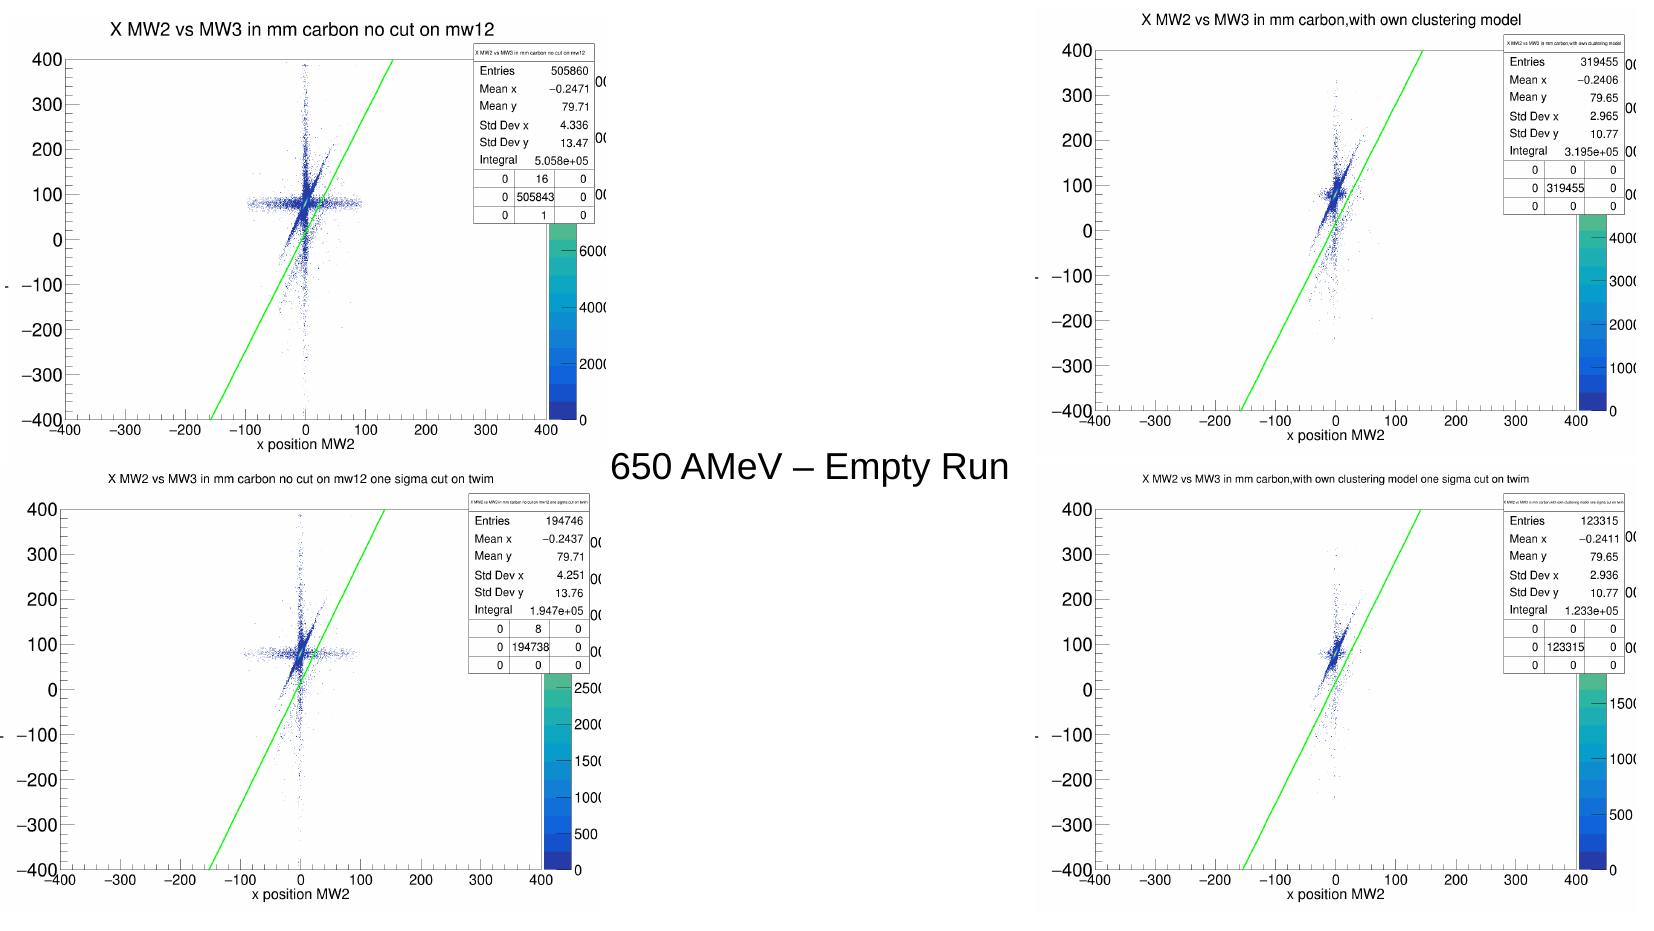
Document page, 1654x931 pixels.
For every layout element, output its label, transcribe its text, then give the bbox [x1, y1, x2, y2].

text_box 650 AMeV – Empty Run [601, 438, 1171, 496]
picture [1035, 464, 1636, 916]
picture [1035, 5, 1636, 456]
picture [0, 14, 606, 916]
